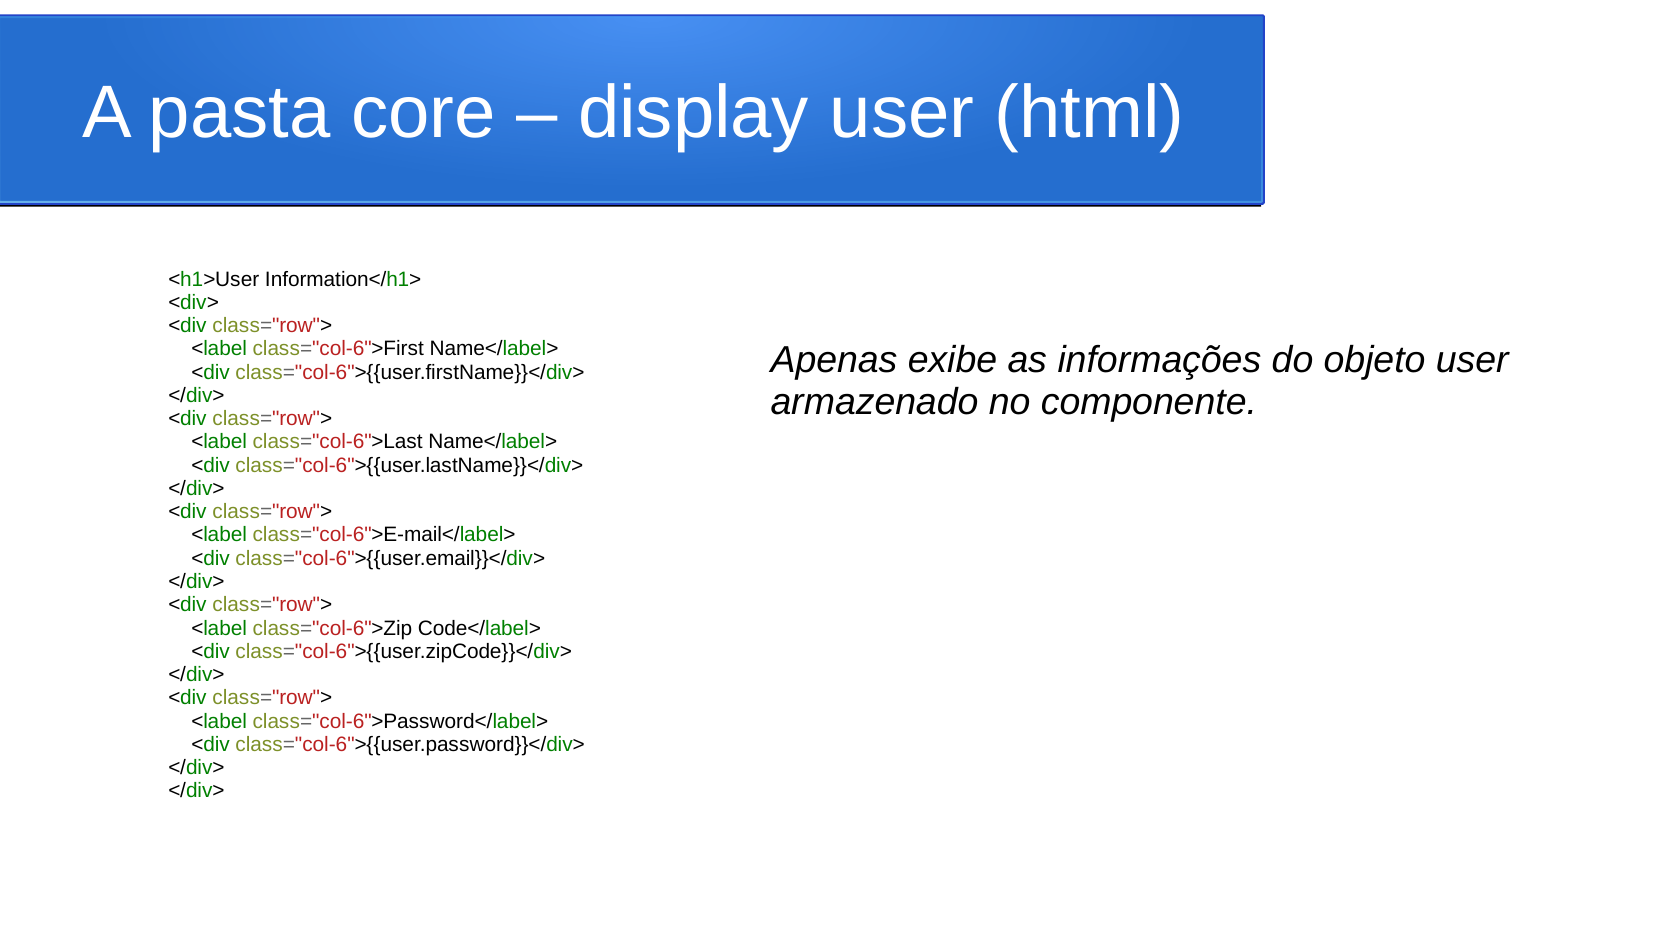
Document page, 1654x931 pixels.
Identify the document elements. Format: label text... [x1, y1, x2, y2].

title A pasta core – display user (html) [82, 35, 1235, 189]
text_box Apenas exibe as informações do objeto user armazenado no componente. [755, 330, 1524, 430]
text_box <h1>User Information</h1> <div> <div class="row"> <label class="col-6">First Name</label> <div class="col-6">{{user.firstName}}</div> </div> <div class="row"> <label class="col-6">Last Name</label> <div class="col-6">{{user.lastName}}</div> </div> <div class="row"> <label class="col-6">E-mail</label> <div class="col-6">{{user.email}}</div> </div> <div class="row"> <label class="col-6">Zip Code</label> <div class="col-6">{{user.zipCode}}</div> </div> <div class="row"> <label class="col-6">Password</label> <div class="col-6">{{user.password}}</div> </div> </div> [153, 259, 780, 810]
